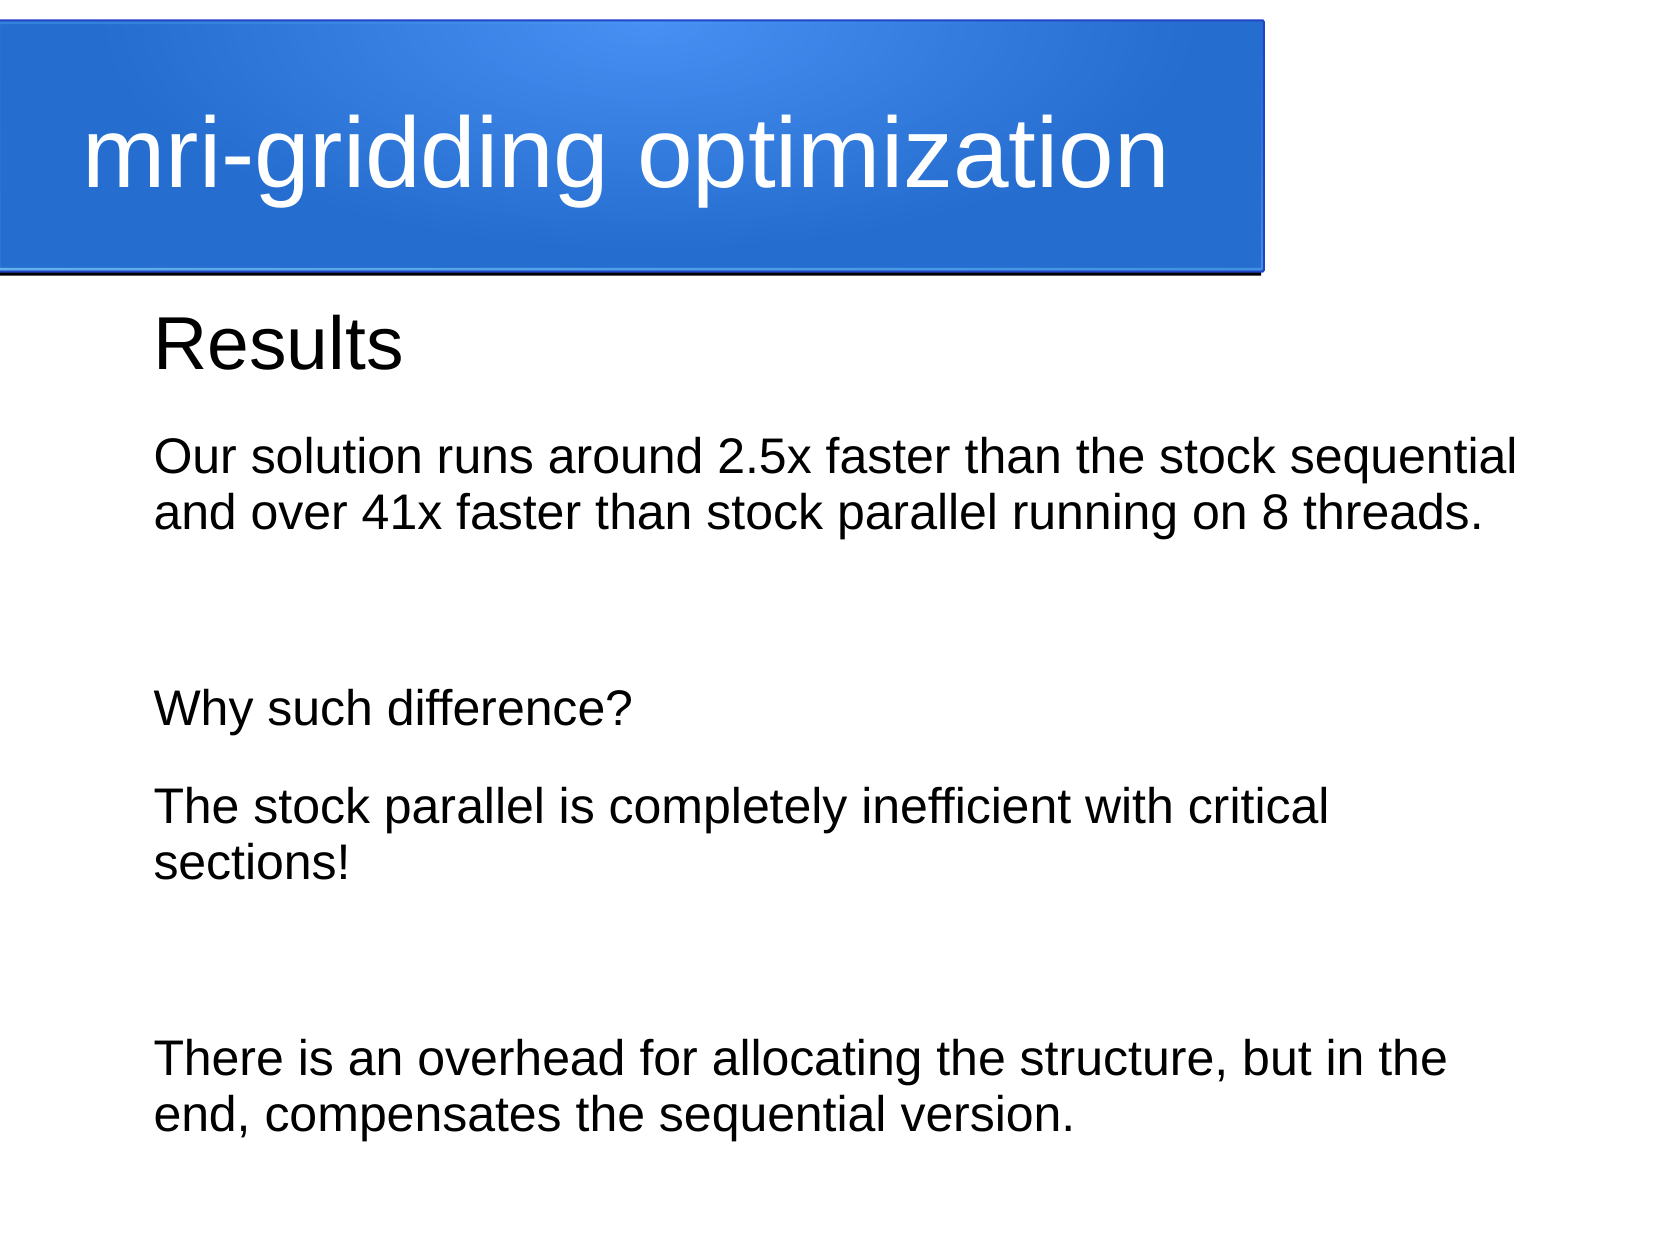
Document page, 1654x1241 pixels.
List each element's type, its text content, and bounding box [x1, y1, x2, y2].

list Results Our solution runs around 2.5x faster than the stock sequential and over 41x faster than stock parallel running on 8 threads. Why such difference? The stock parallel is completely inefficient with critical sections! There is an overhead for allocating the structure, but in the end, compensates the sequential version. [82, 301, 1538, 1227]
title mri-gridding optimization [82, 49, 1250, 257]
